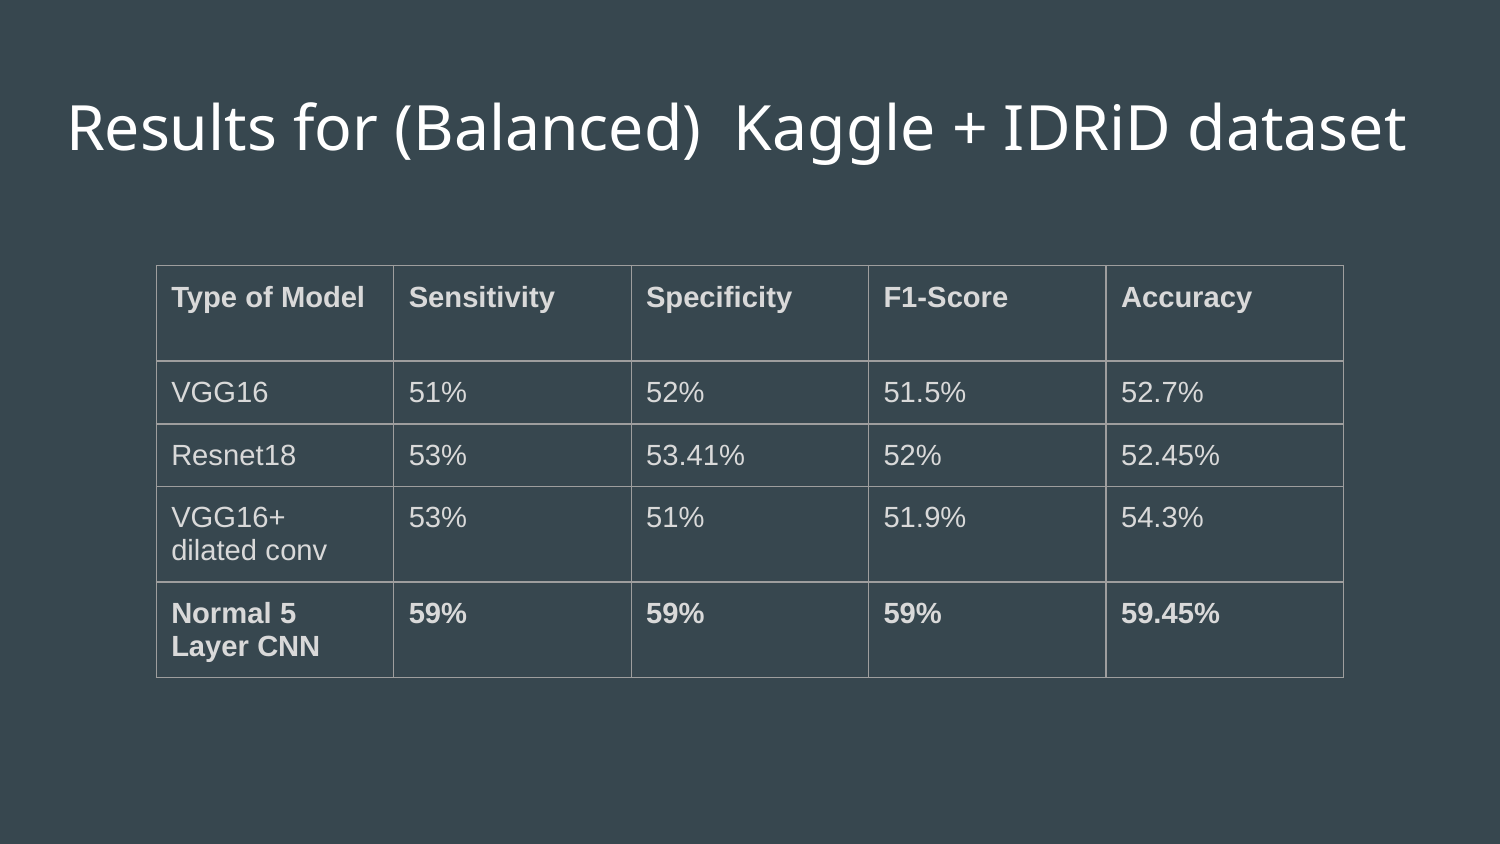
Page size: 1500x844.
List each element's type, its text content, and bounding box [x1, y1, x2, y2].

table_cell 52% [632, 362, 868, 423]
table_cell 59% [869, 583, 1105, 677]
table_cell 53.41% [632, 425, 868, 486]
table_cell Resnet18 [157, 425, 393, 486]
table_header Sensitivity [394, 266, 631, 360]
table_cell 59.45% [1107, 583, 1343, 677]
table_cell VGG16 [157, 362, 393, 423]
table_cell 53% [394, 425, 631, 486]
table_header F1-Score [869, 266, 1105, 360]
table_header Specificity [632, 266, 868, 360]
title Results for (Balanced) Kaggle + IDRiD dataset [51, 72, 1449, 167]
table_cell 54.3% [1107, 487, 1343, 581]
table_cell 53% [394, 487, 631, 581]
table_header Accuracy [1107, 266, 1343, 360]
table_cell 52.7% [1107, 362, 1343, 423]
table_cell VGG16+ dilated conv [157, 487, 393, 581]
table_cell 52.45% [1107, 425, 1343, 486]
table_cell 51.9% [869, 487, 1105, 581]
table_header Type of Model [157, 266, 393, 360]
table_cell 52% [869, 425, 1105, 486]
table_cell Normal 5 Layer CNN [157, 583, 393, 677]
table_cell 51.5% [869, 362, 1105, 423]
table_cell 59% [394, 583, 631, 677]
table_cell 51% [394, 362, 631, 423]
table_cell 59% [632, 583, 868, 677]
table_cell 51% [632, 487, 868, 581]
